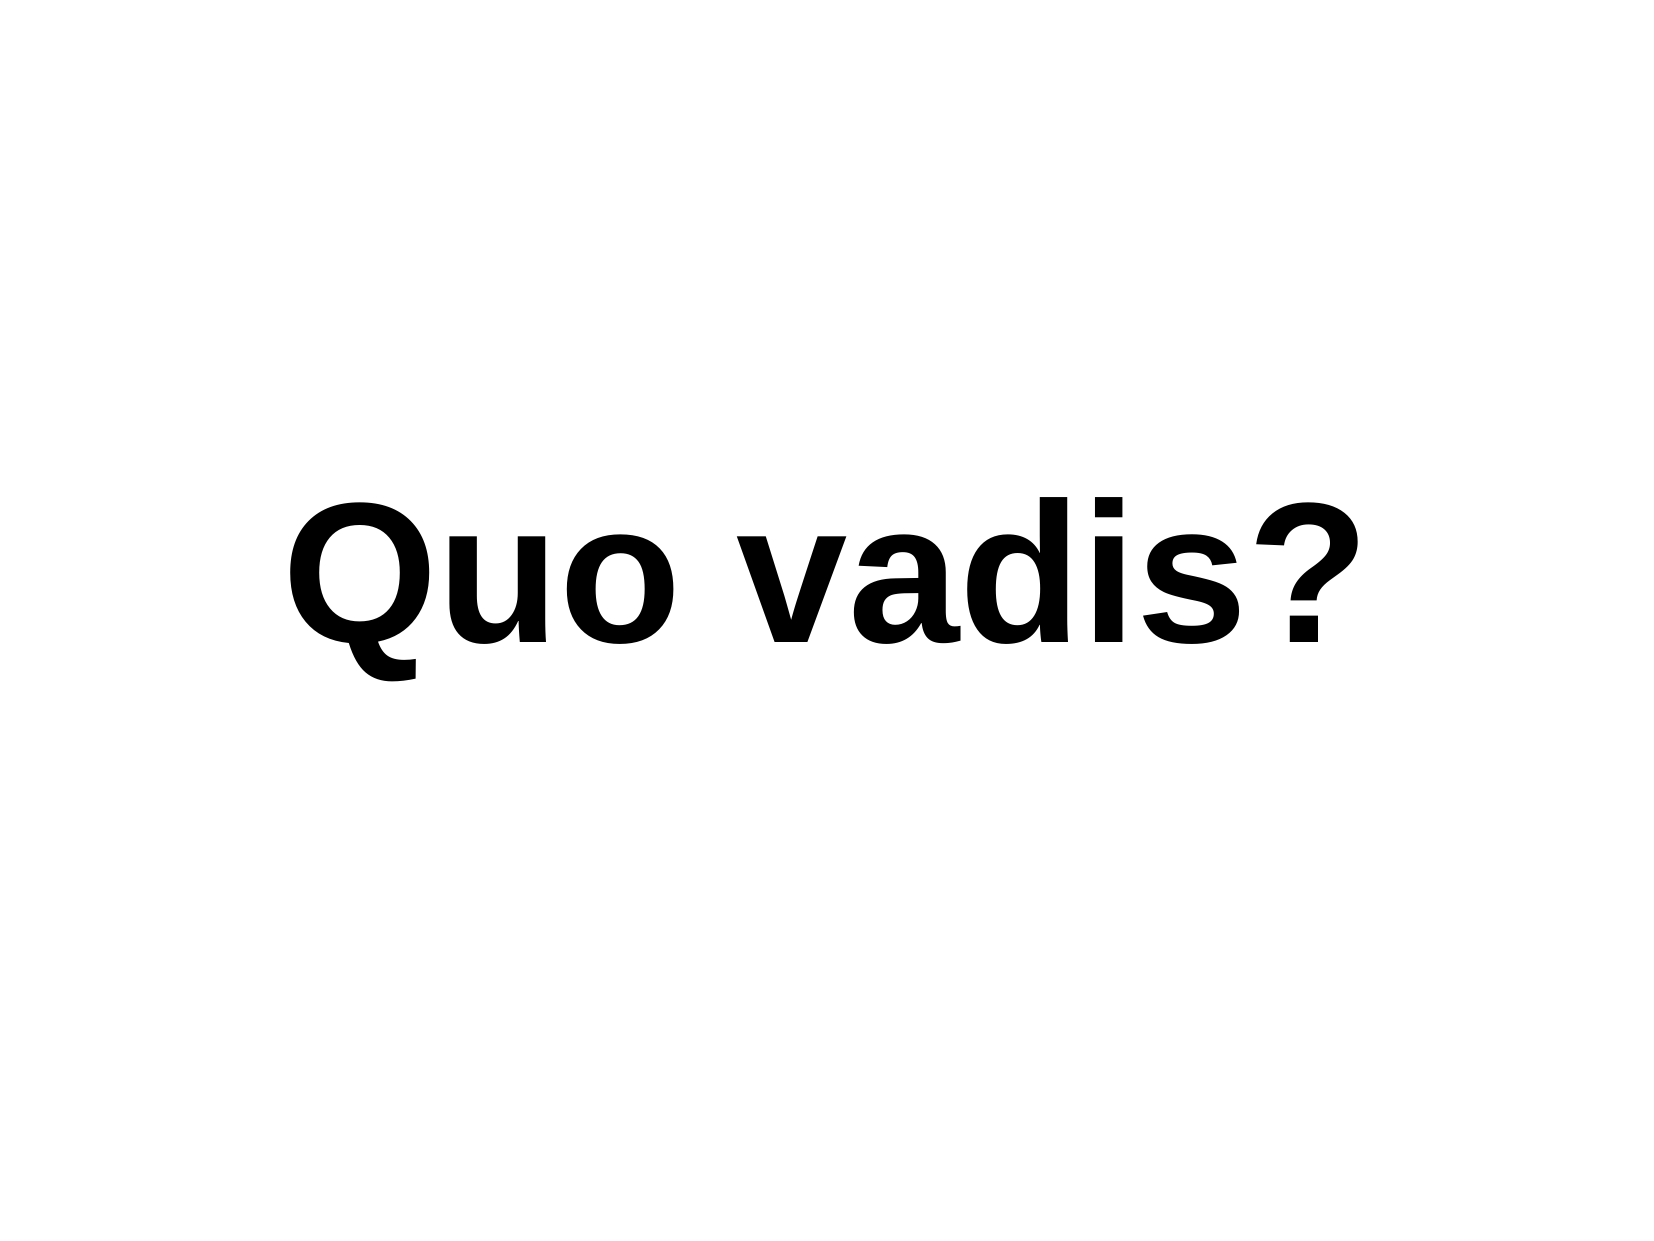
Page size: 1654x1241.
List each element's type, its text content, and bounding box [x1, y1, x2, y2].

title Quo vadis? [82, 461, 1571, 686]
